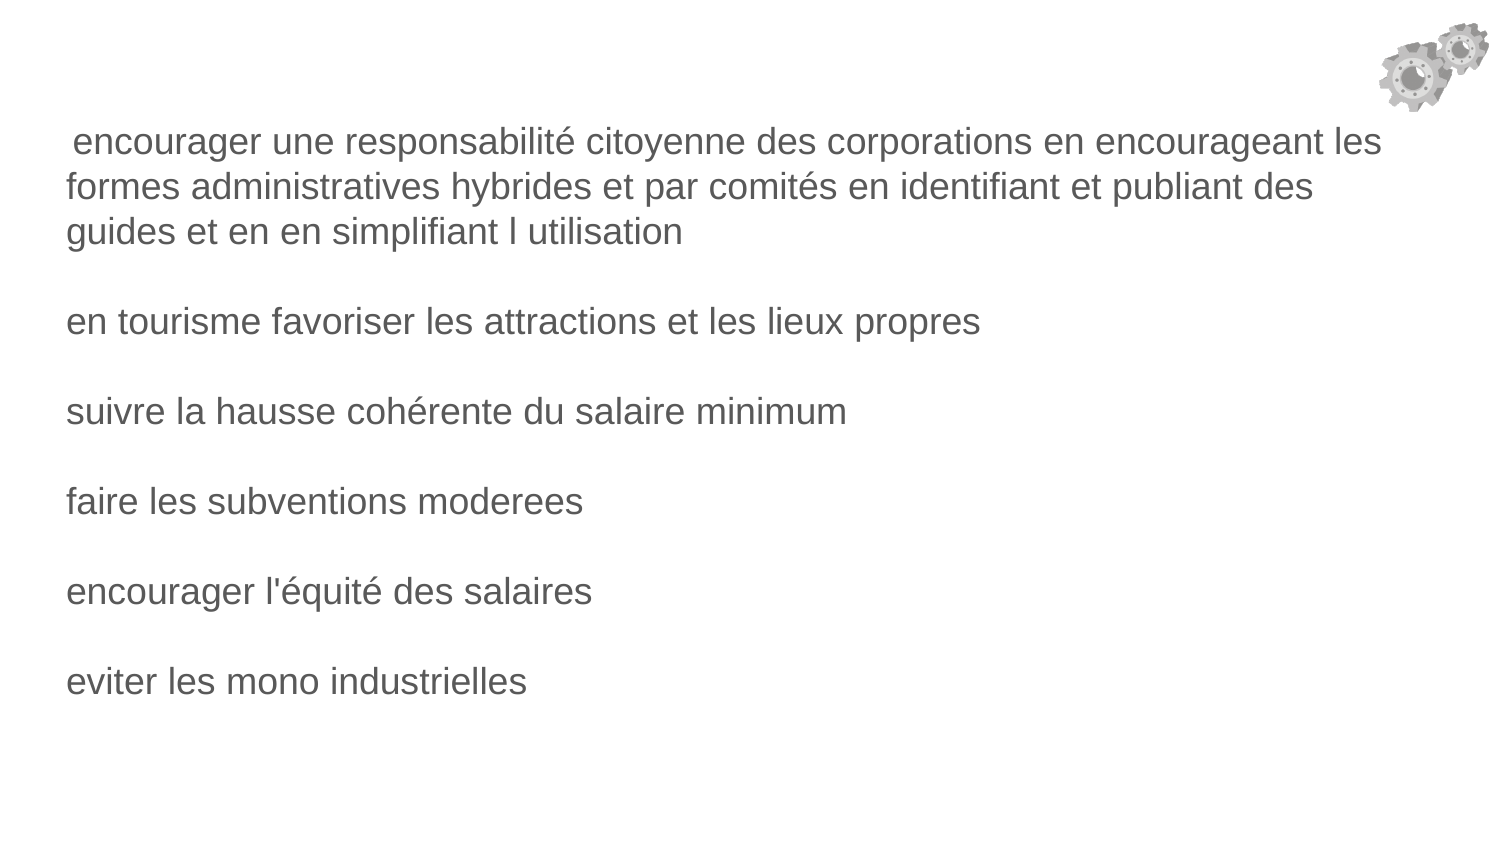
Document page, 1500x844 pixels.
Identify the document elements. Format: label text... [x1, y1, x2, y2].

picture [1379, 23, 1489, 112]
list encourager une responsabilité citoyenne des corporations en encourageant les formes administratives hybrides et par comités en identifiant et publiant des guides et en en simplifiant l utilisation en tourisme favoriser les attractions et les lieux propres suivre la hausse cohérente du salaire minimum faire les subventions moderees encourager l'équité des salaires eviter les mono industrielles [51, 74, 1449, 844]
